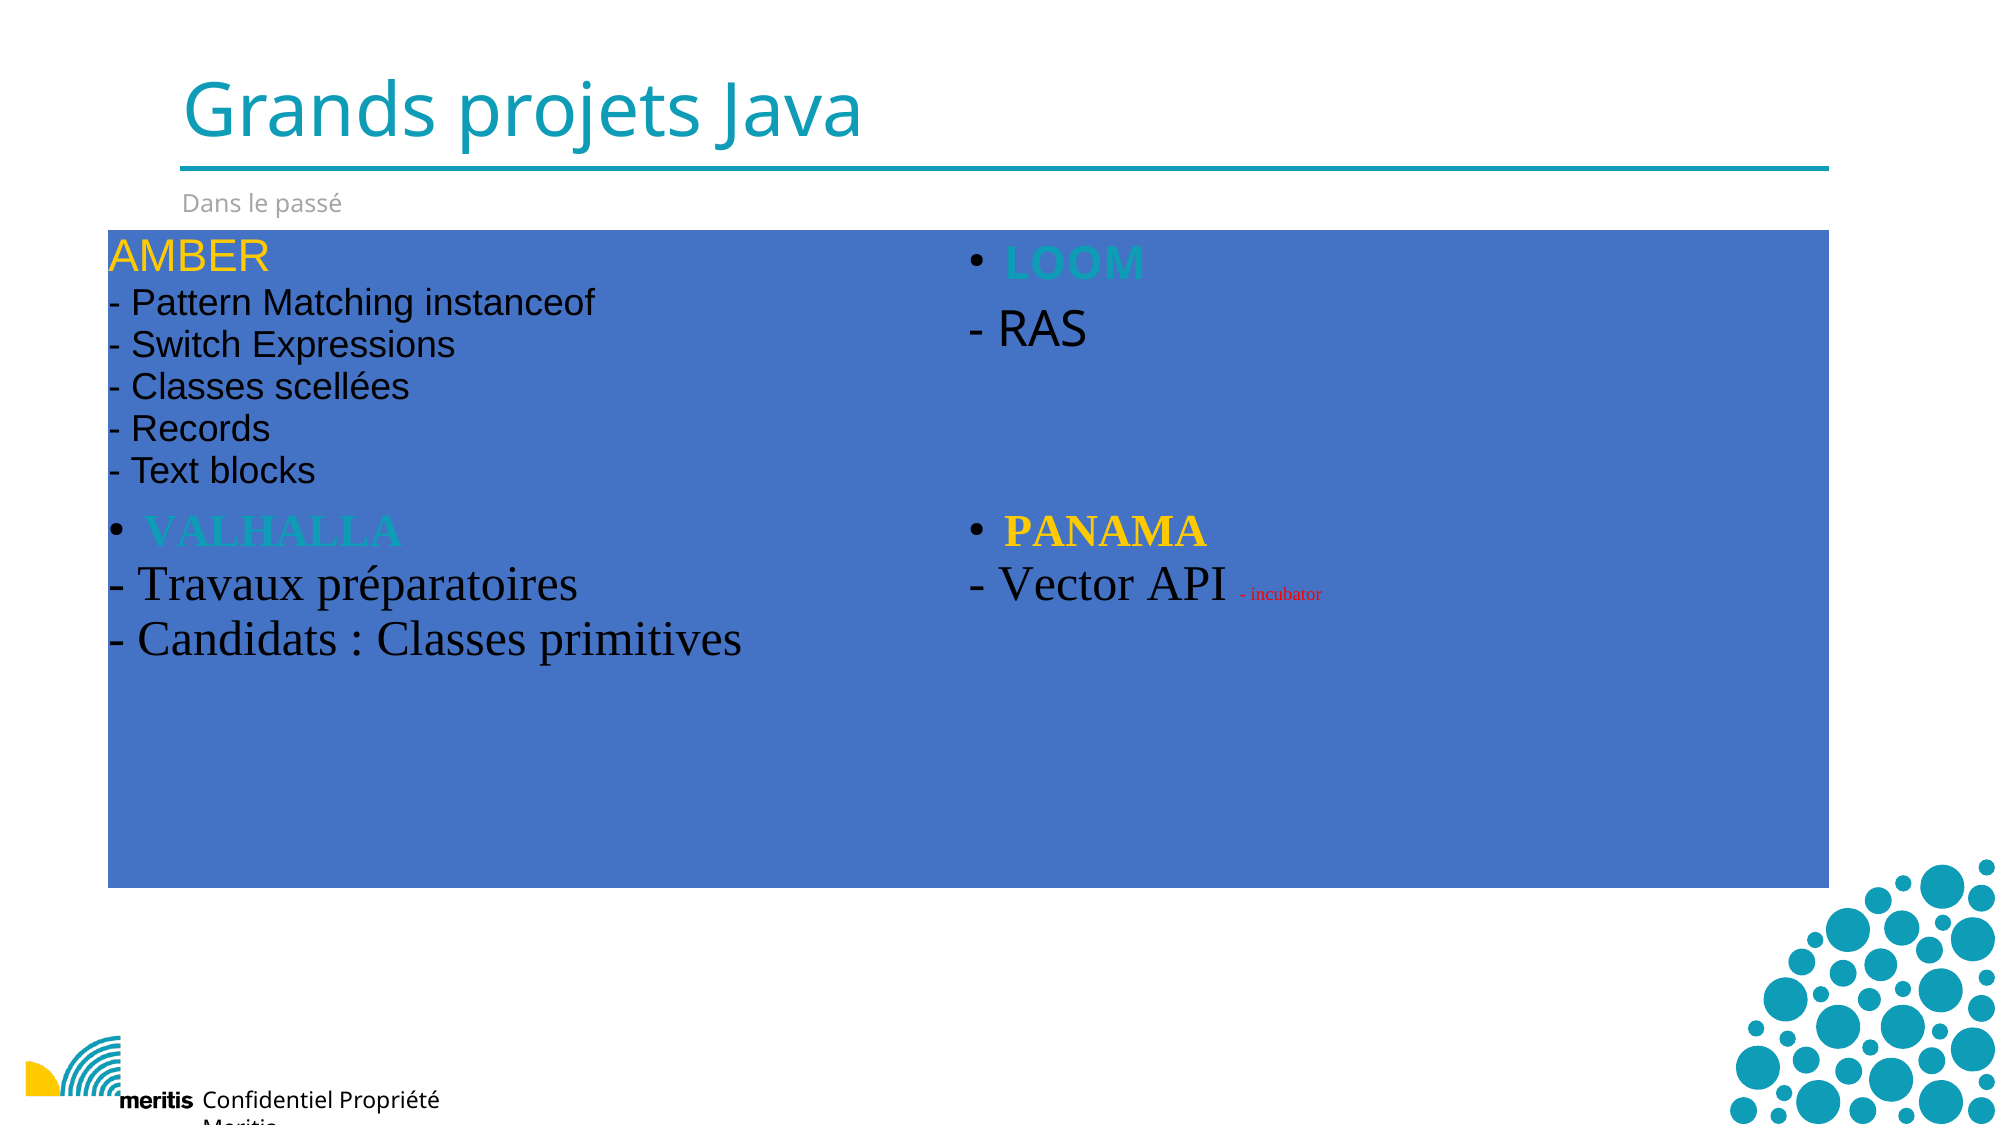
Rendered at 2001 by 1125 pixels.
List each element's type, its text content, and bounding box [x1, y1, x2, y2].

table_cell VALHALLA - Travaux préparatoires - Candidats : Classes primitives [108, 505, 969, 888]
list Dans le passé [166, 183, 1830, 237]
table_header LOOM - RAS [969, 230, 1829, 505]
table_header AMBER - Pattern Matching instanceof - Switch Expressions - Classes scellées - Records - Text blocks [108, 230, 969, 505]
list Grands projets Java [167, 64, 1830, 180]
table_cell PANAMA - Vector API - incubator [969, 505, 1829, 888]
